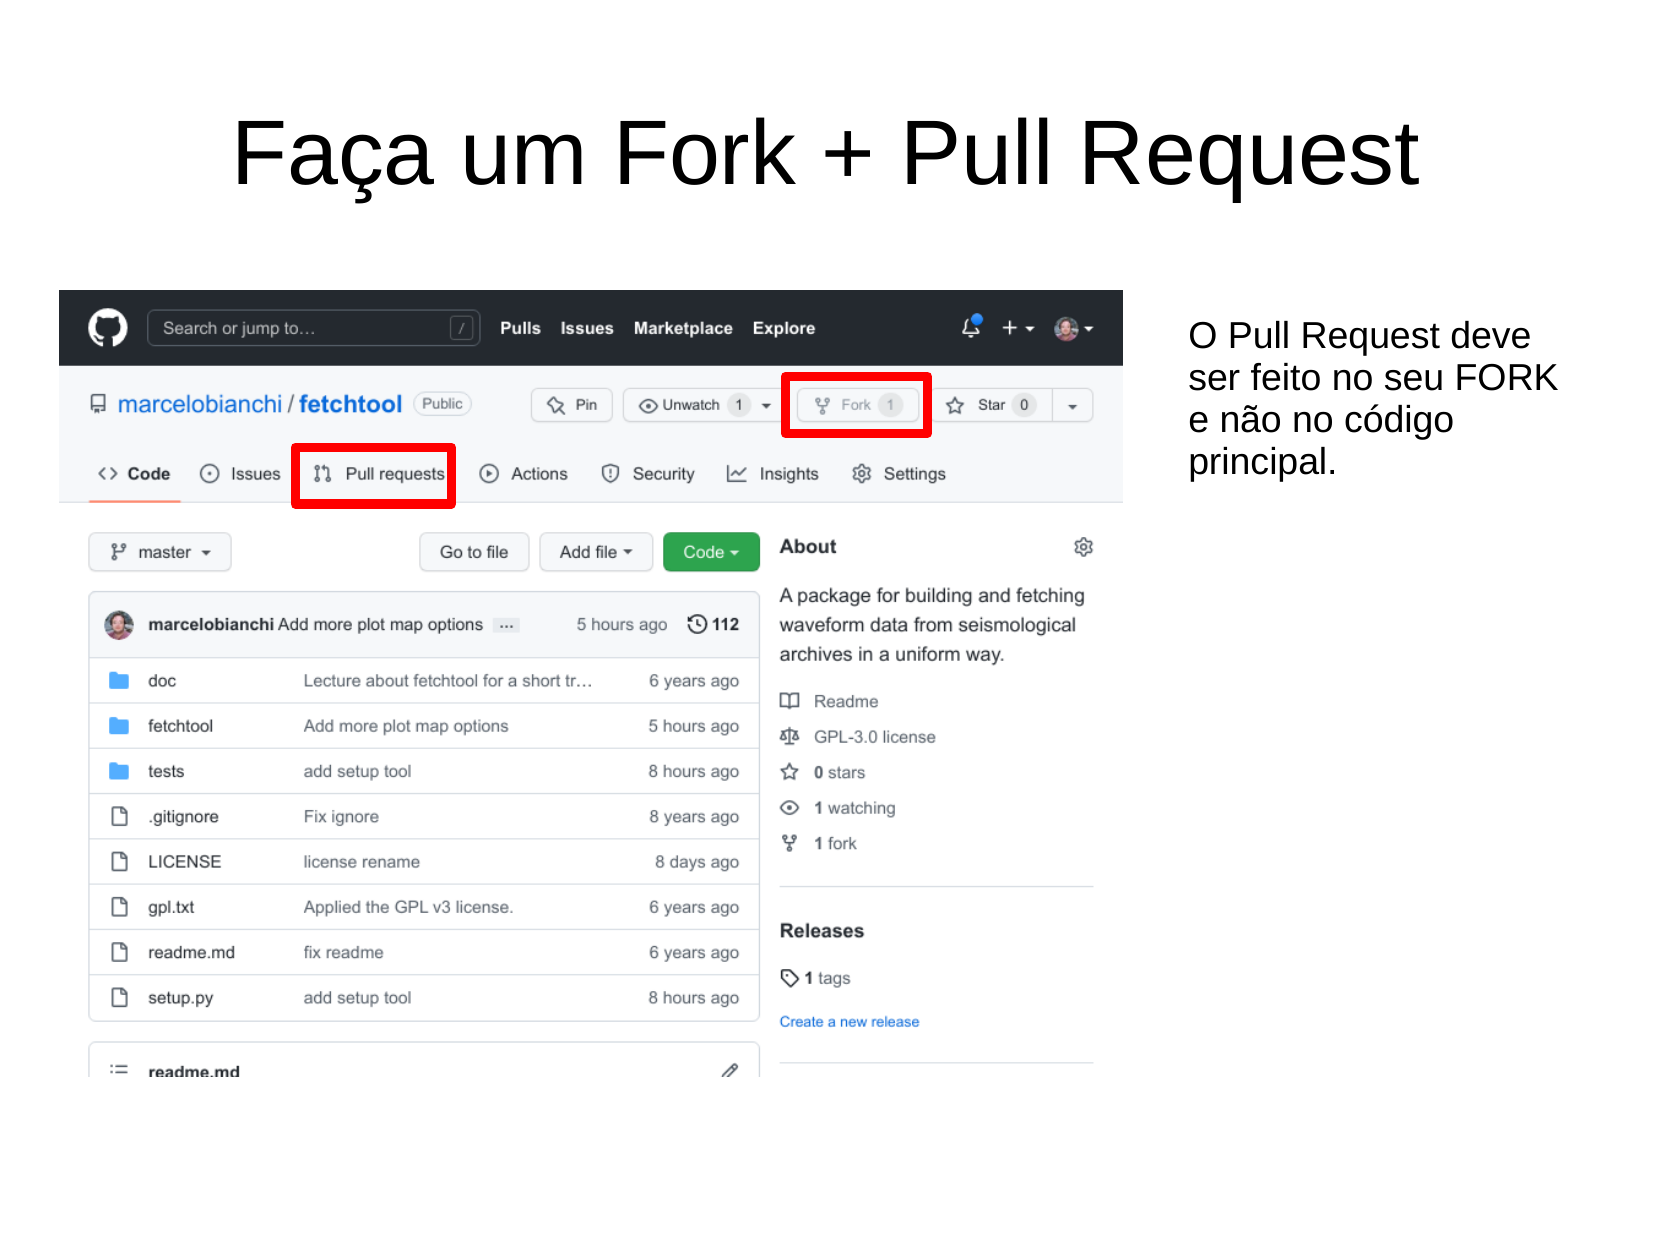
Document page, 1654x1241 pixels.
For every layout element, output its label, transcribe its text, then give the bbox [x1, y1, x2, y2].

title Faça um Fork + Pull Request [82, 49, 1571, 257]
picture [59, 290, 1123, 1077]
text_box O Pull Request deve ser feito no seu FORK e não no código principal. [1173, 307, 1597, 1097]
